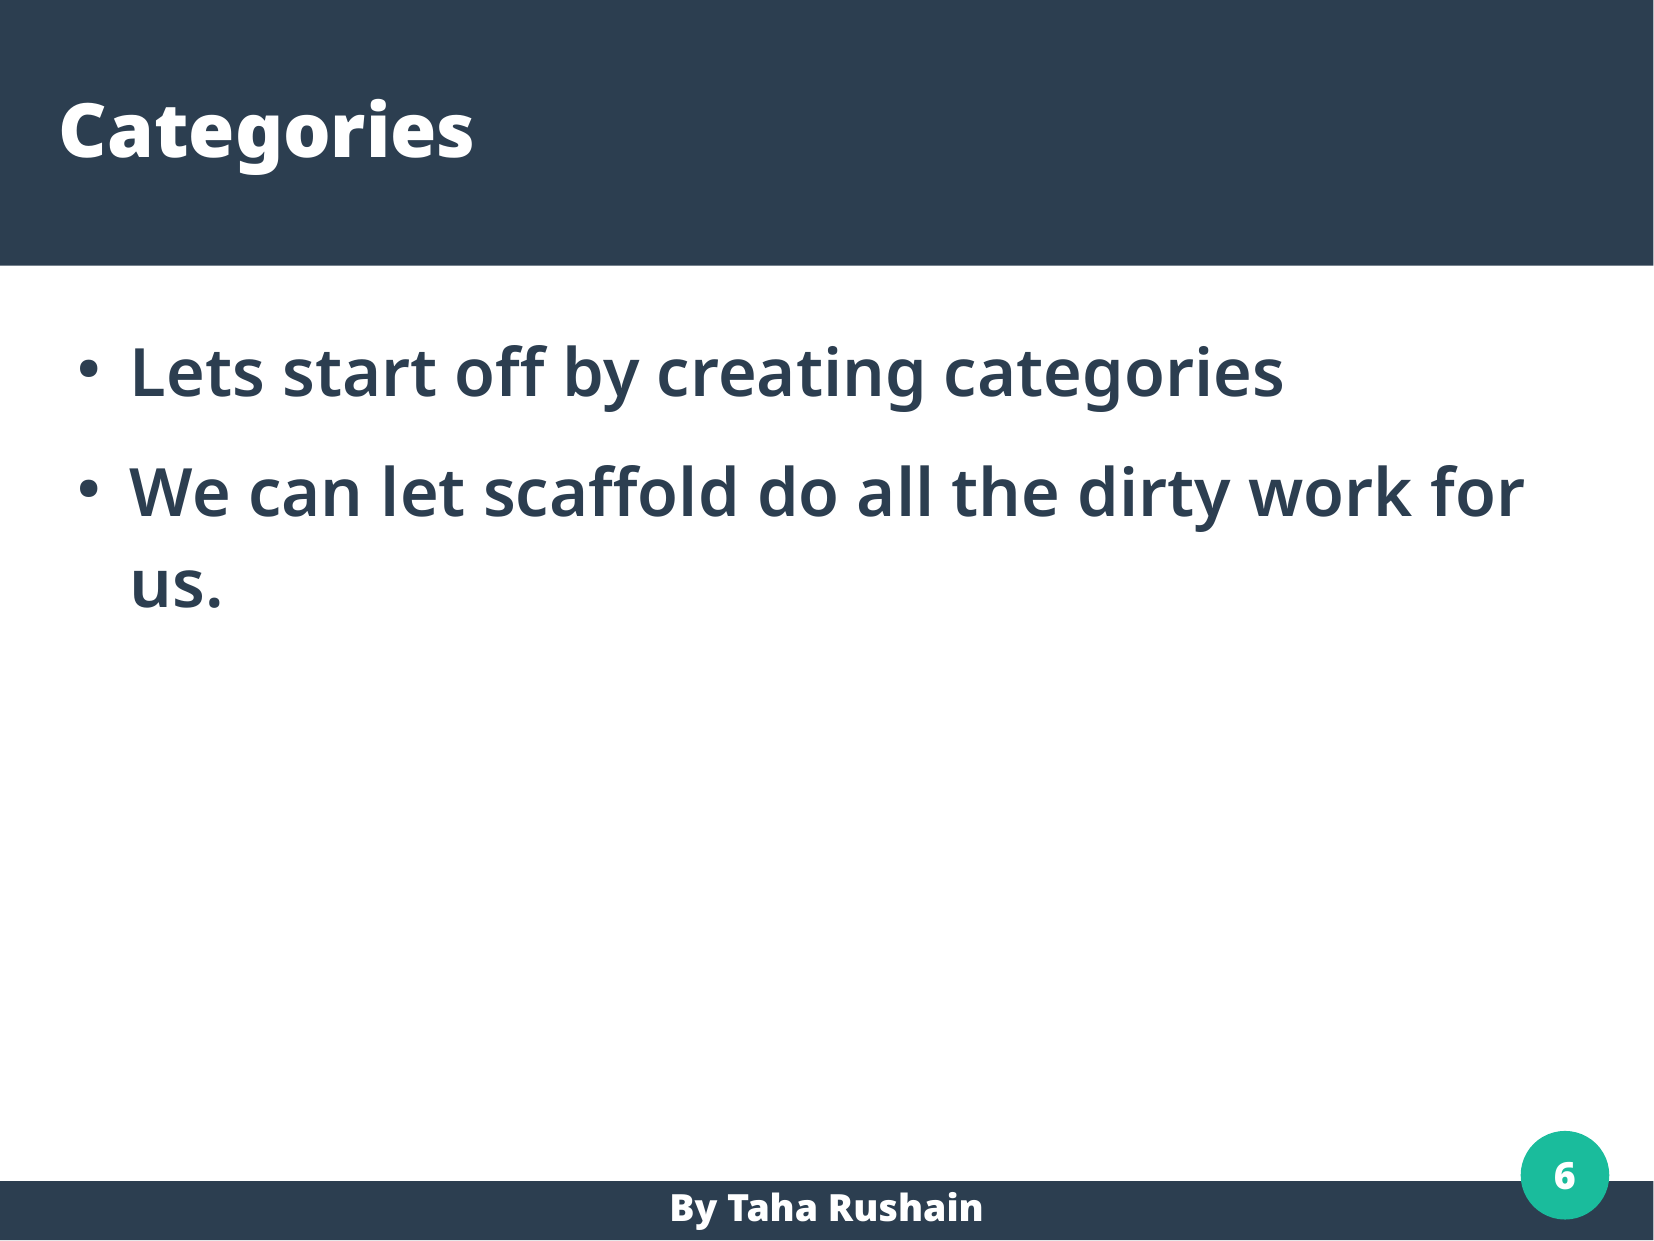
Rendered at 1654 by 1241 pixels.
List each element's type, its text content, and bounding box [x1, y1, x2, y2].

title Categories [59, 49, 1595, 207]
list Lets start off by creating categories We can let scaffold do all the dirty work for us. [59, 324, 1595, 1152]
